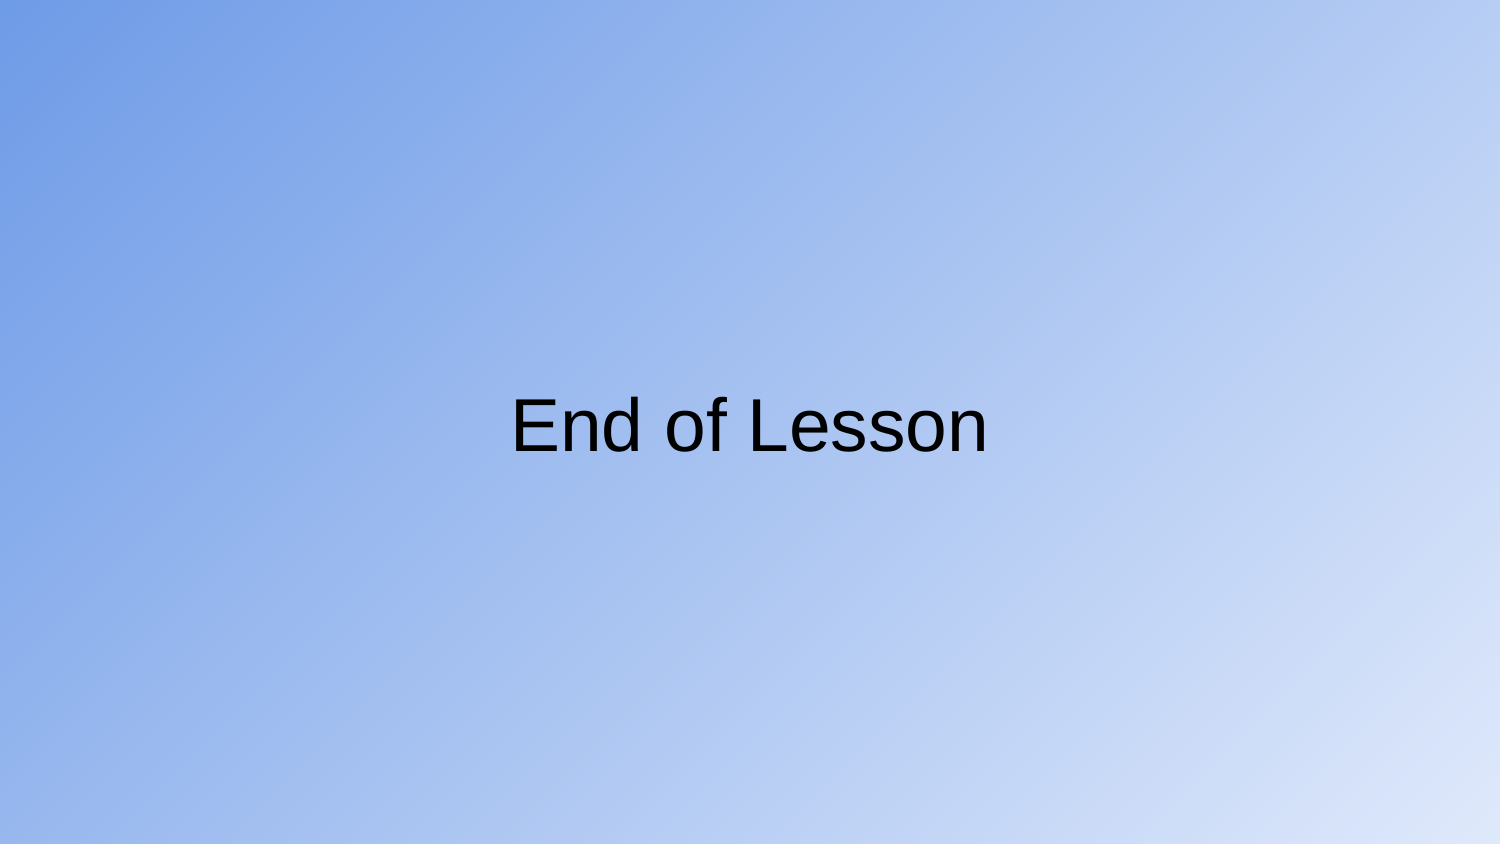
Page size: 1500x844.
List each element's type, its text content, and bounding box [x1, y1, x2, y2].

title End of Lesson [51, 352, 1449, 491]
